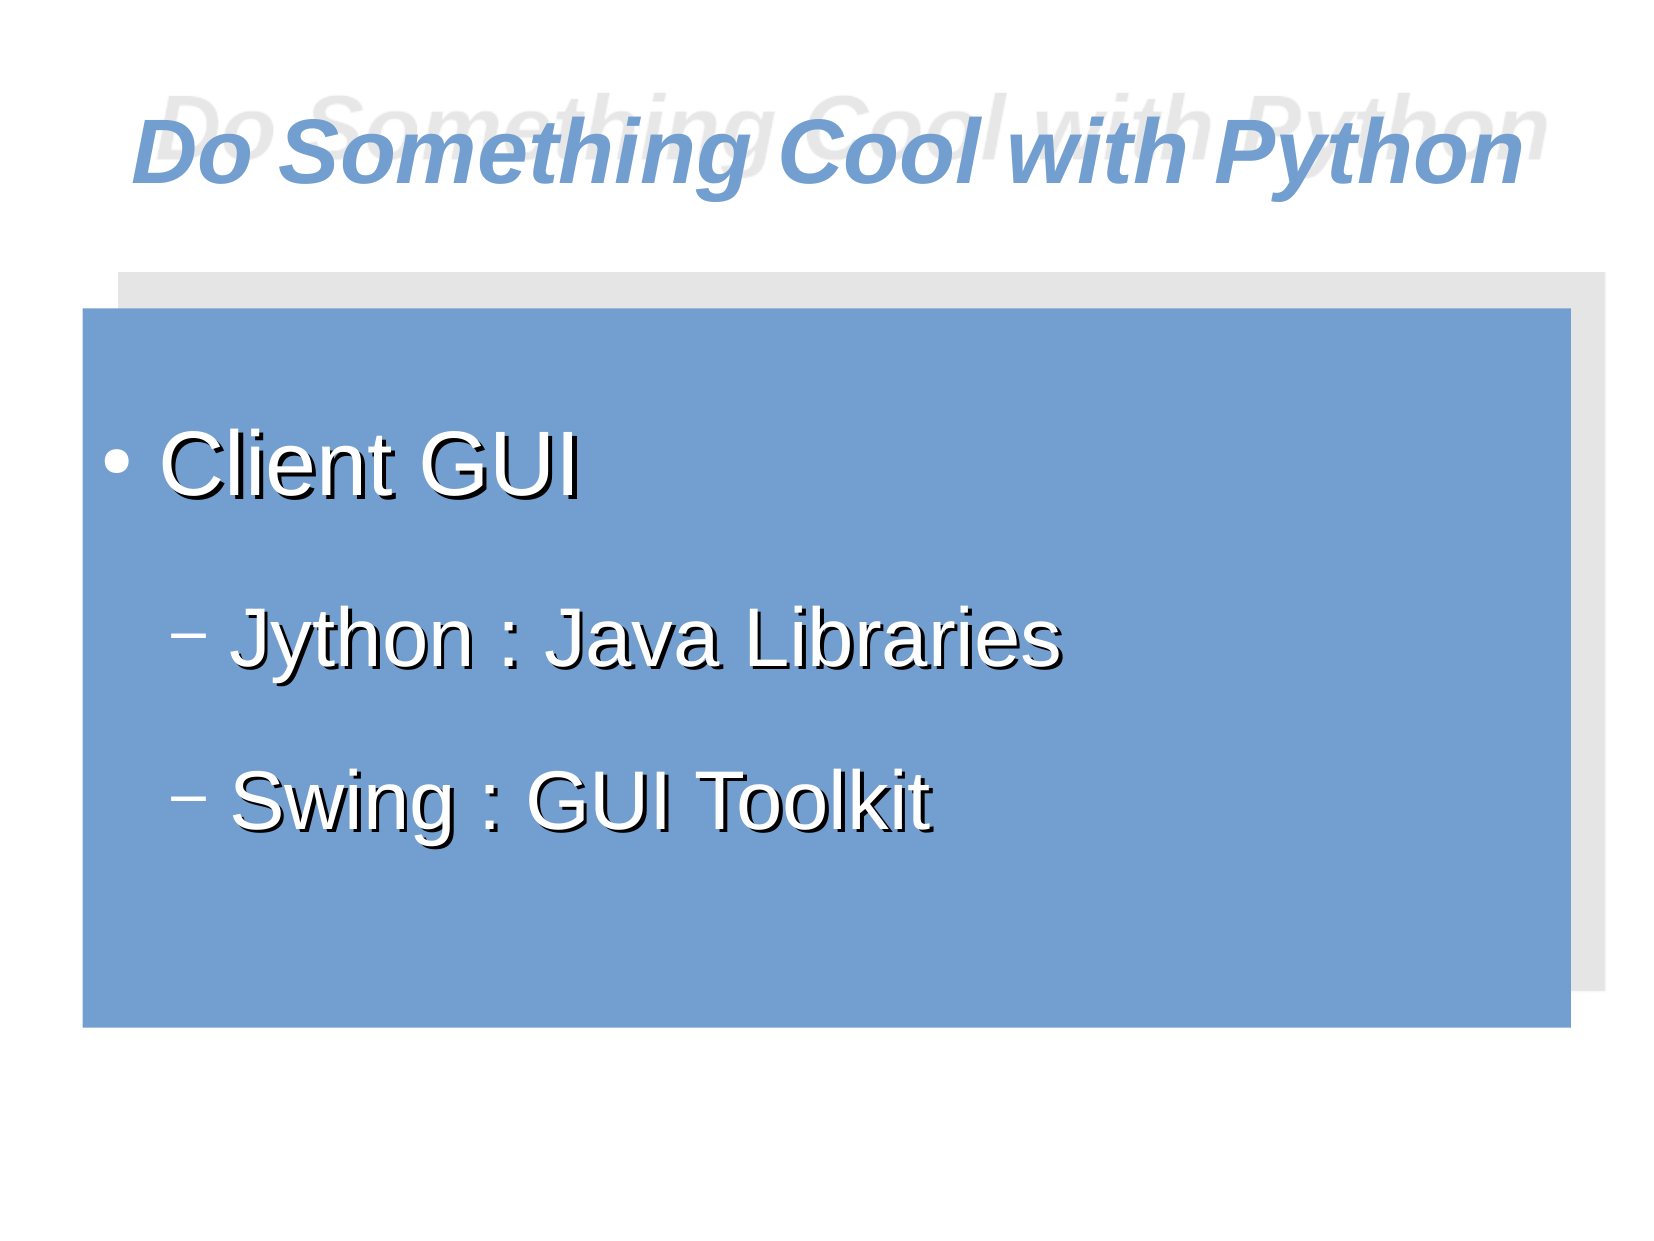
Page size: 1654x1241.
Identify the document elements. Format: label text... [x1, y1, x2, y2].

list Client GUI Jython : Java Libraries Swing : GUI Toolkit [82, 308, 1571, 1028]
title Do Something Cool with Python [85, 47, 1574, 255]
